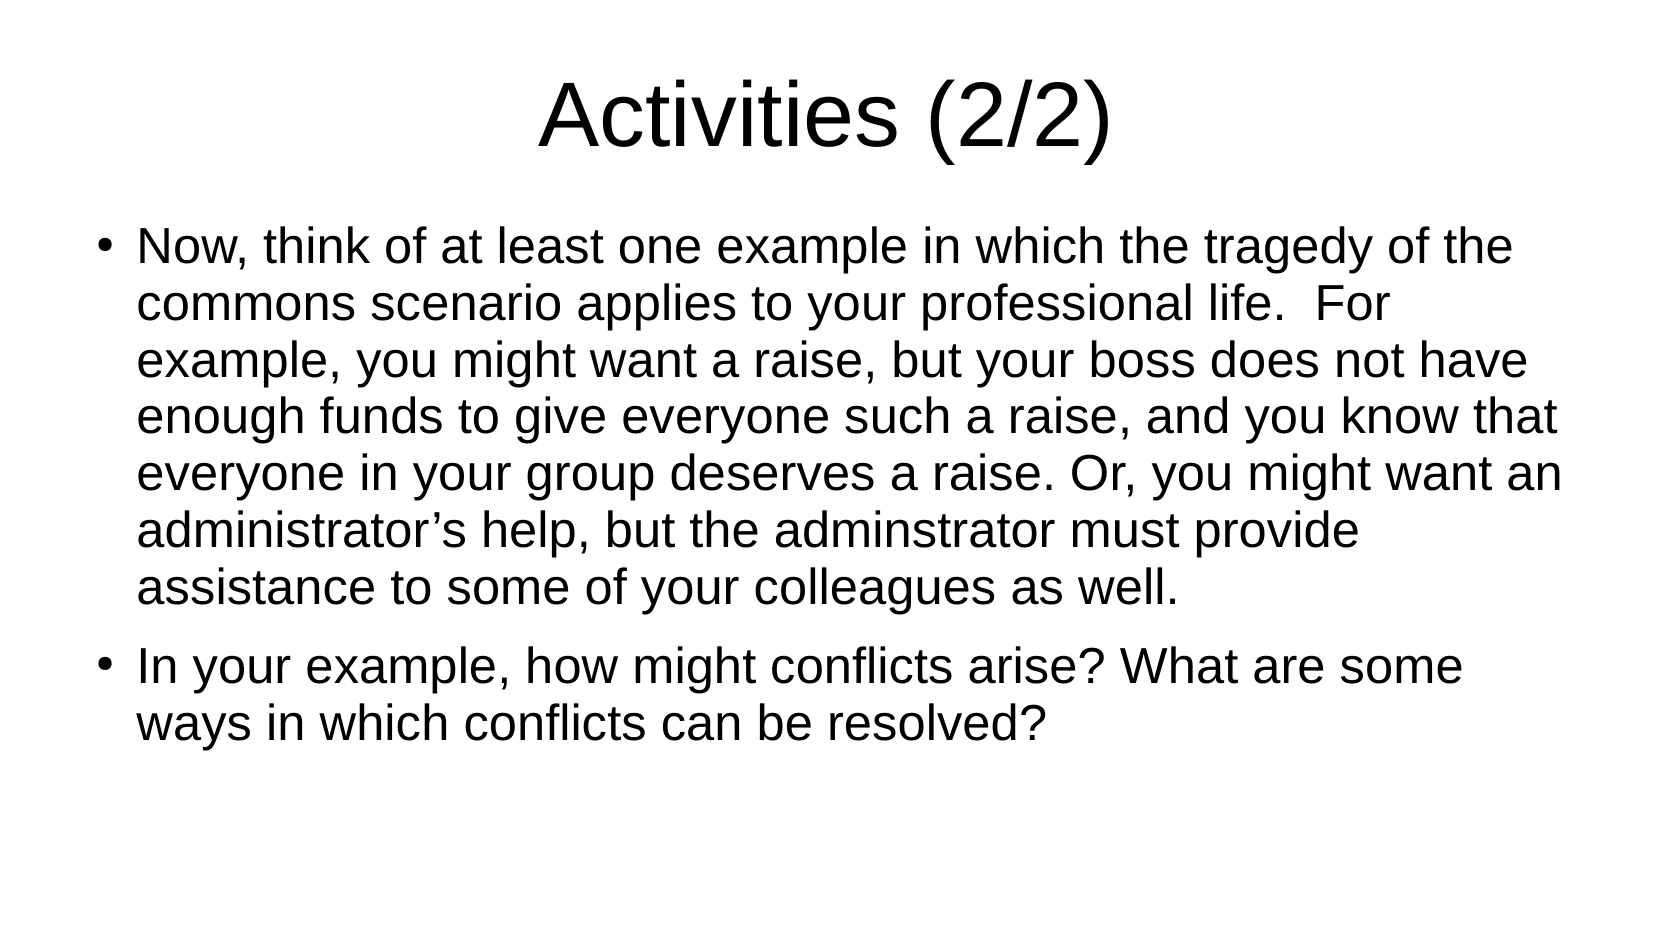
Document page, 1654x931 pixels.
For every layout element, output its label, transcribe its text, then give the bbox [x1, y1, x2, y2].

list Now, think of at least one example in which the tragedy of the commons scenario applies to your professional life. For example, you might want a raise, but your boss does not have enough funds to give everyone such a raise, and you know that everyone in your group deserves a raise. Or, you might want an administrator’s help, but the adminstrator must provide assistance to some of your colleagues as well. In your example, how might conflicts arise? What are some ways in which conflicts can be resolved? [82, 217, 1571, 758]
title Activities (2/2) [82, 37, 1571, 193]
